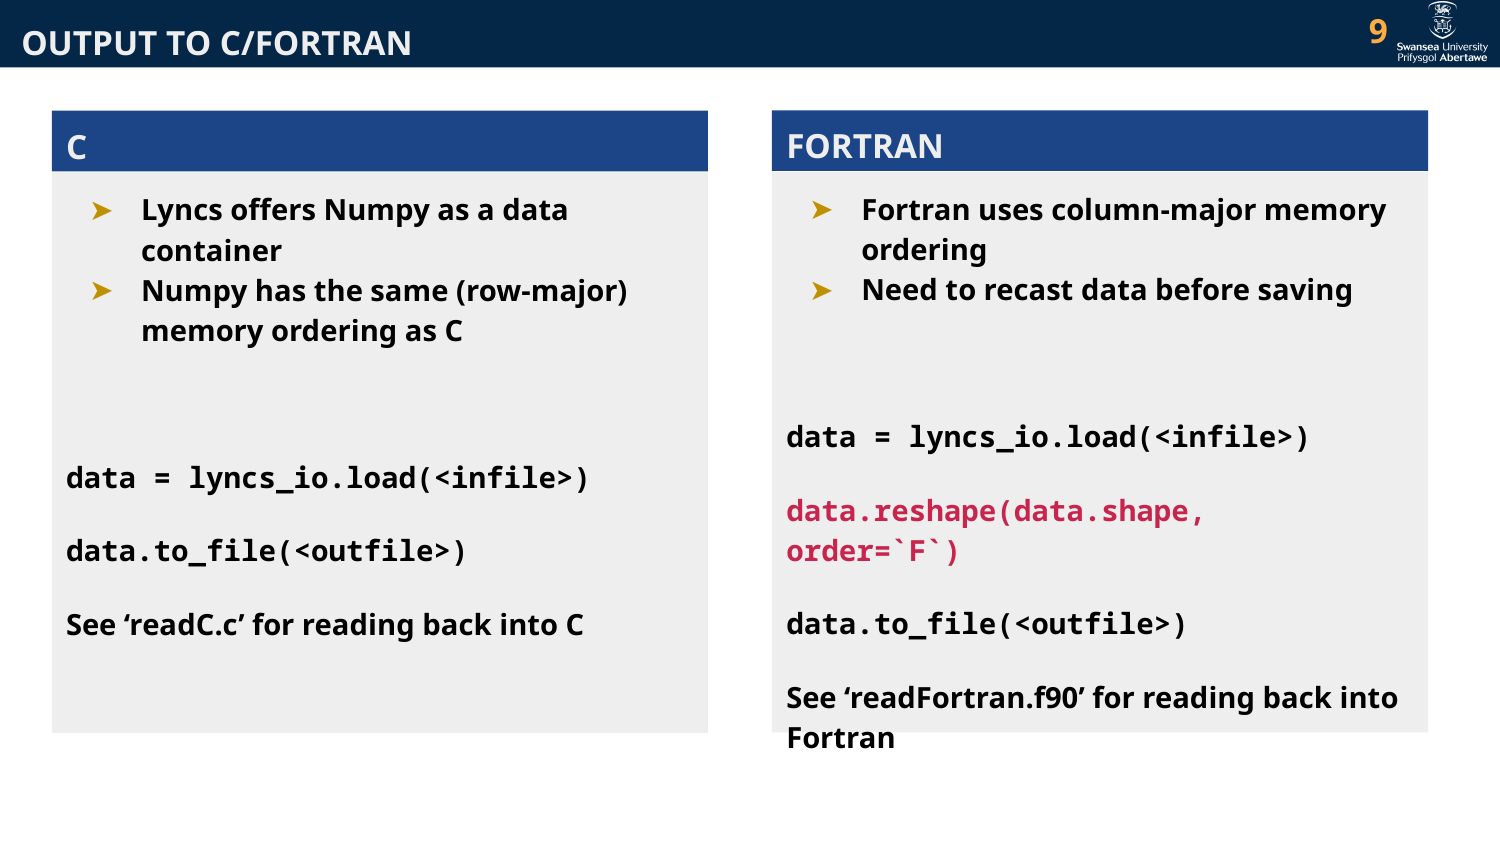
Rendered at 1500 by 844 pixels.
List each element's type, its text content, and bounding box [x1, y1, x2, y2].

slide_number <number> [1313, 0, 1403, 65]
list Lyncs offers Numpy as a data container Numpy has the same (row-major) memory ordering as C data = lyncs_io.load(<infile>) data.to_file(<outfile>) See ‘readC.c’ for reading back into C [51, 171, 708, 672]
list Fortran uses column-major memory ordering Need to recast data before saving data = lyncs_io.load(<infile>) data.reshape(data.shape, order=`F`) data.to_file(<outfile>) See ‘readFortran.f90’ for reading back into Fortran [771, 170, 1428, 671]
title C [51, 110, 708, 171]
picture [1403, 1, 1488, 63]
title FORTRAN [771, 110, 1428, 170]
subtitle OUTPUT TO C/FORTRAN [6, 1, 728, 63]
